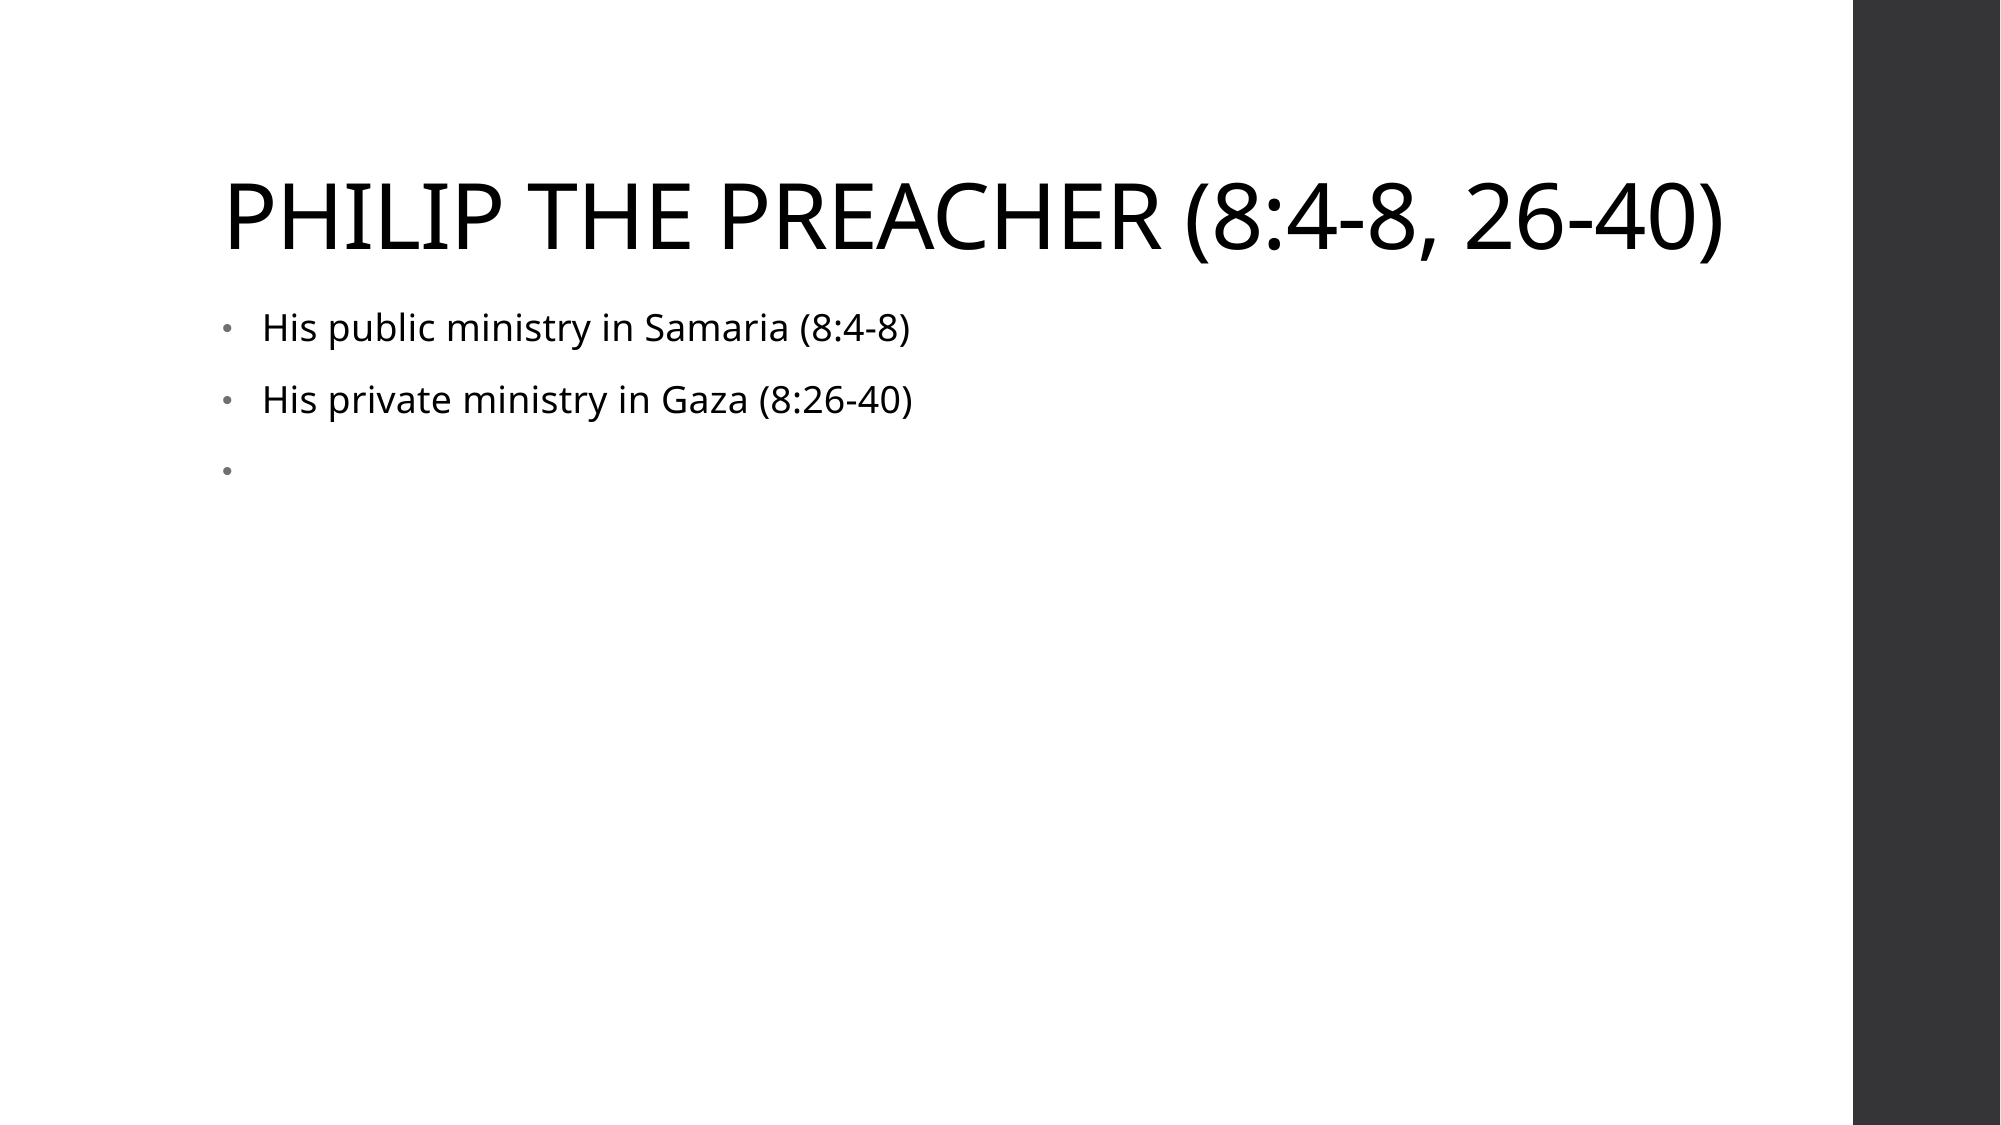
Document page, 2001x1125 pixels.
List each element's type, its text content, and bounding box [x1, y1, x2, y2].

title PHILIP THE PREACHER (8:4-8, 26-40) [206, 60, 1797, 278]
list His public ministry in Samaria (8:4-8) His private ministry in Gaza (8:26-40) [206, 299, 1617, 1014]
